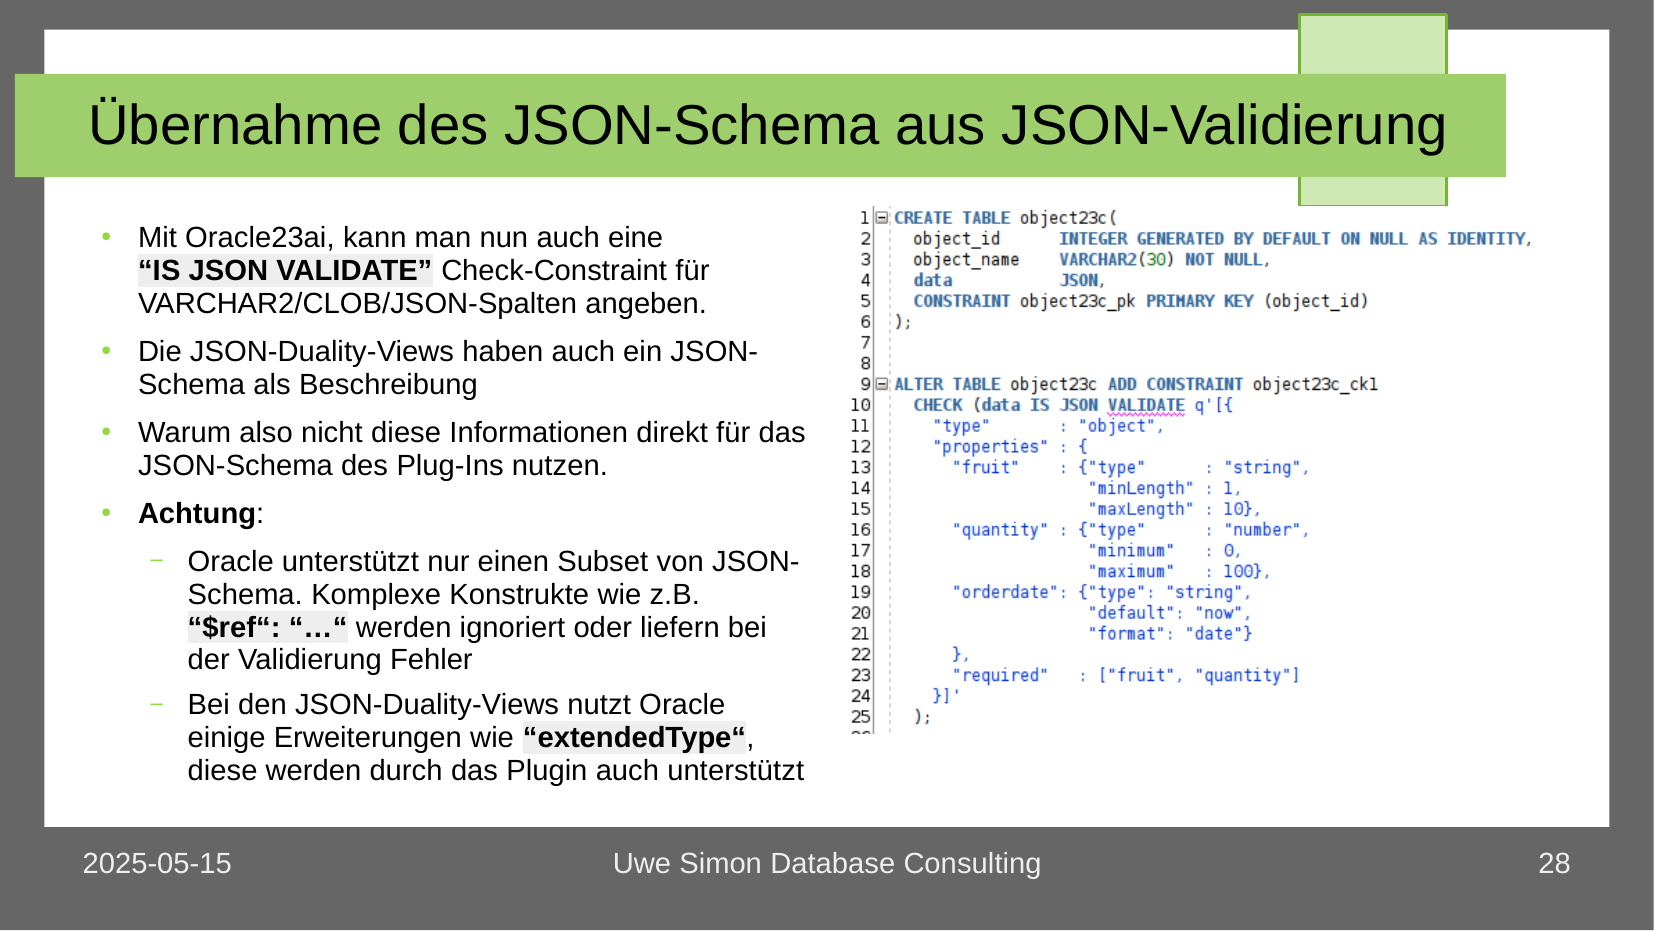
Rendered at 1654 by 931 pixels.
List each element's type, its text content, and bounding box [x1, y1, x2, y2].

title Übernahme des JSON-Schema aus JSON-Validierung [88, 73, 1506, 178]
list Mit Oracle23ai, kann man nun auch eine “IS JSON VALIDATE” Check-Constraint für VARCHAR2/CLOB/JSON-Spalten angeben. Die JSON-Duality-Views haben auch ein JSON-Schema als Beschreibung Warum also nicht diese Informationen direkt für das JSON-Schema des Plug-Ins nutzen. Achtung: Oracle unterstützt nur einen Subset von JSON-Schema. Komplexe Konstrukte wie z.B. “$ref“: “…“ werden ignoriert oder liefern bei der Validierung Fehler Bei den JSON-Duality-Views nutzt Oracle einige Erweiterungen wie “extendedType“, diese werden durch das Plugin auch unterstützt [88, 221, 809, 813]
picture [848, 206, 1548, 734]
